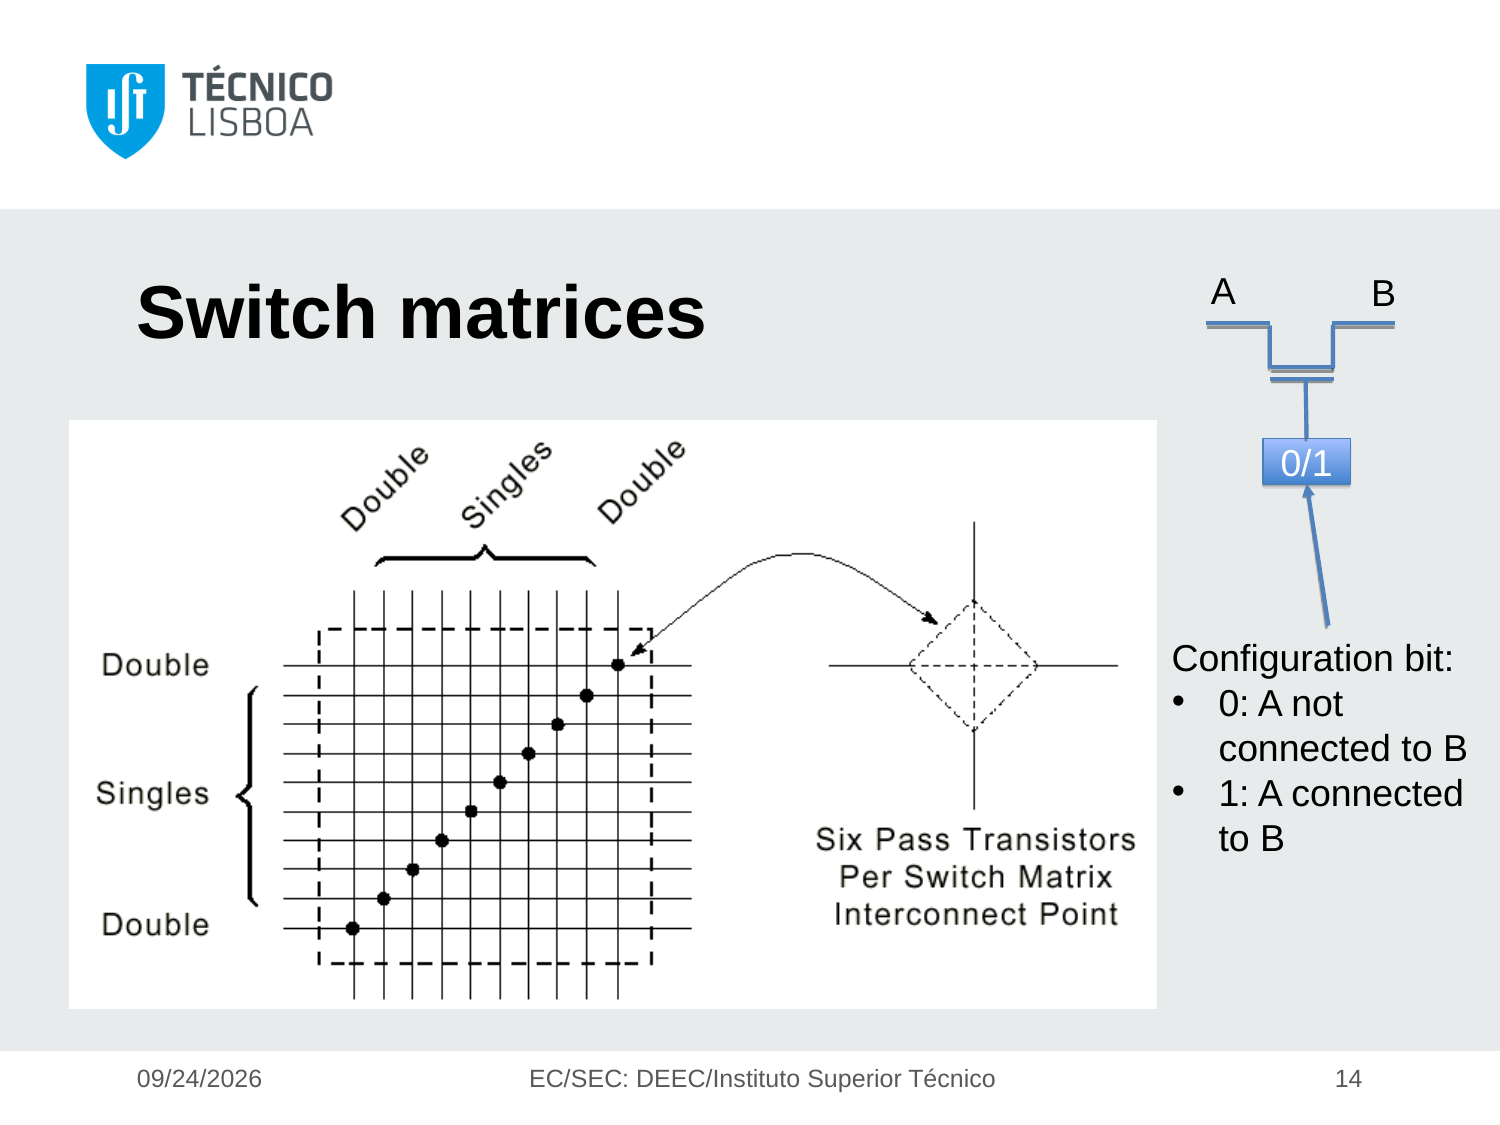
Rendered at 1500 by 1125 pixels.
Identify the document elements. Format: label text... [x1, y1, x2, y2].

slide_number 10/08/2018 [121, 1052, 425, 1103]
text_box B [1356, 261, 1412, 322]
footer EC/SEC: DEEC/Instituto Superior Técnico [512, 1052, 1021, 1103]
text_box A [1196, 259, 1251, 320]
slide_number <number> [1077, 1052, 1378, 1103]
text_box Configuration bit: 0: A not connected to B 1: A connected to B [1156, 626, 1500, 866]
picture [0, 0, 1500, 1125]
text_box 0/1 [1263, 438, 1351, 484]
title Switch matrices [121, 237, 1378, 381]
